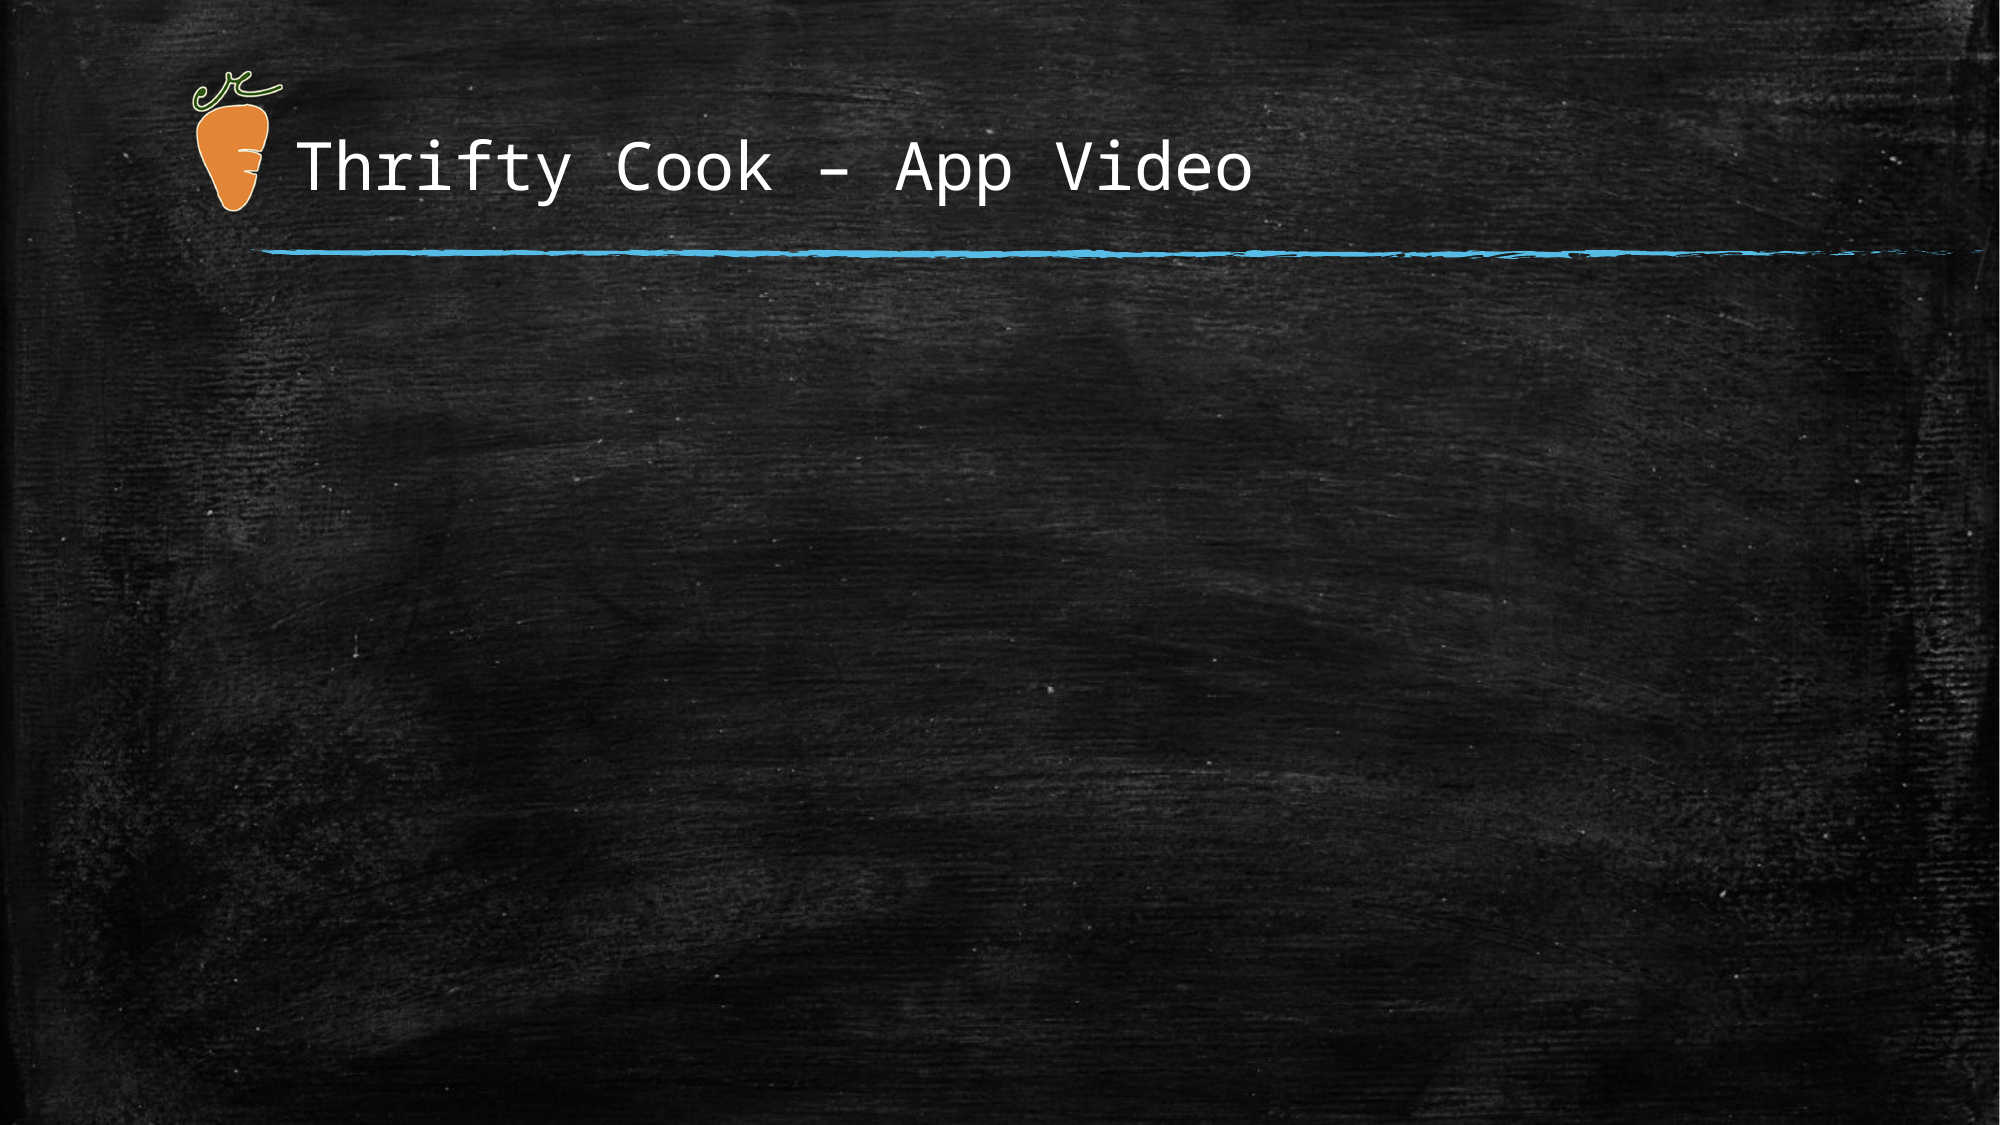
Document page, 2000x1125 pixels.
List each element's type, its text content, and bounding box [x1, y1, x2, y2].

title Thrifty Cook – App Video [279, 45, 1750, 213]
picture [166, 69, 309, 213]
